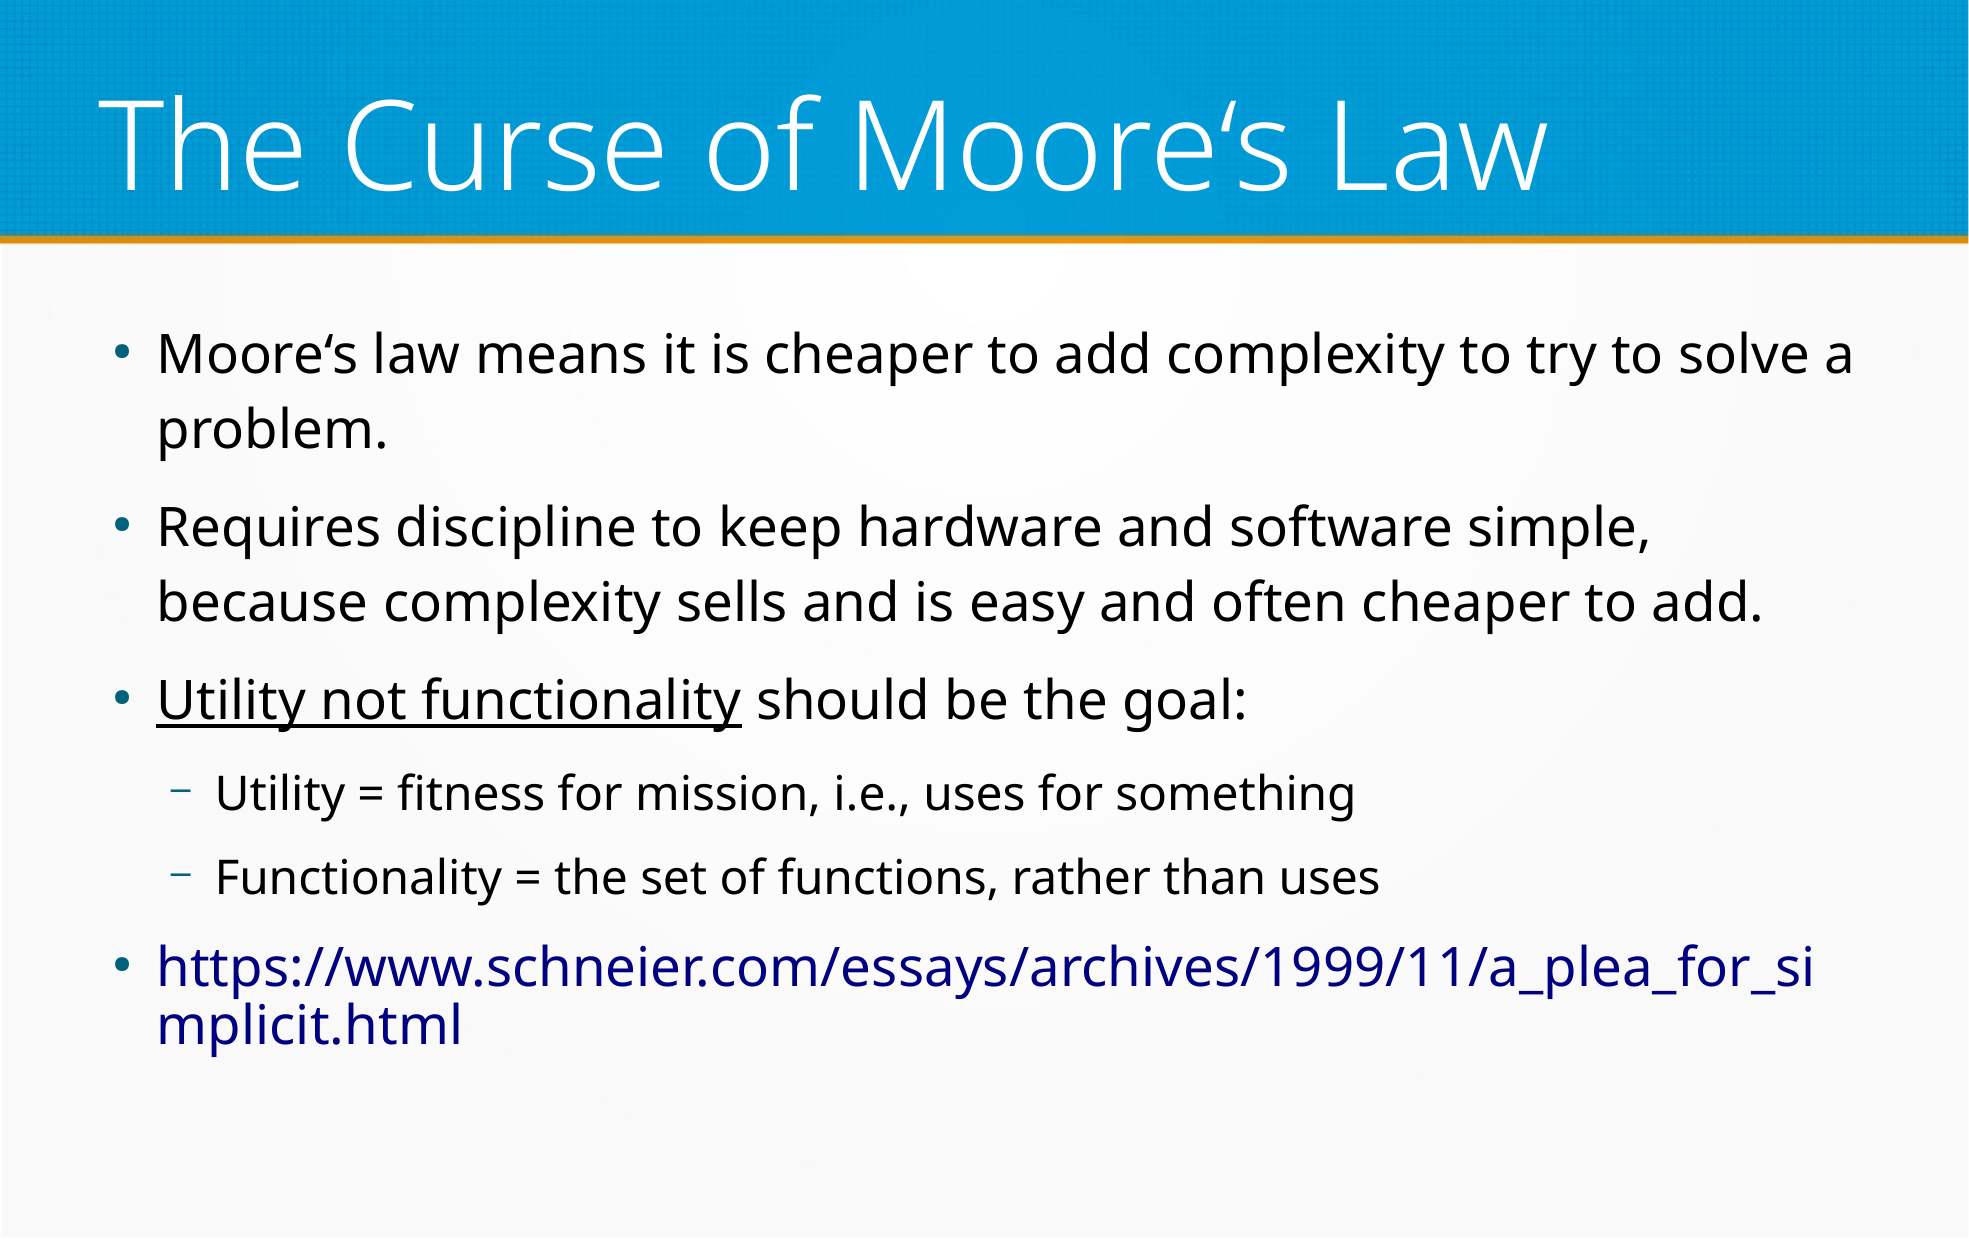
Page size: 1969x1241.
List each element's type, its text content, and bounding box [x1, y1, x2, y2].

title The Curse of Moore‘s Law [98, 19, 1870, 227]
picture [0, 233, 1969, 1241]
list Moore‘s law means it is cheaper to add complexity to try to solve a problem. Requires discipline to keep hardware and software simple, because complexity sells and is easy and often cheaper to add. Utility not functionality should be the goal: Utility = fitness for mission, i.e., uses for something Functionality = the set of functions, rather than uses https://www.schneier.com/essays/archives/1999/11/a_plea_for_simplicit.html [98, 315, 1861, 1081]
